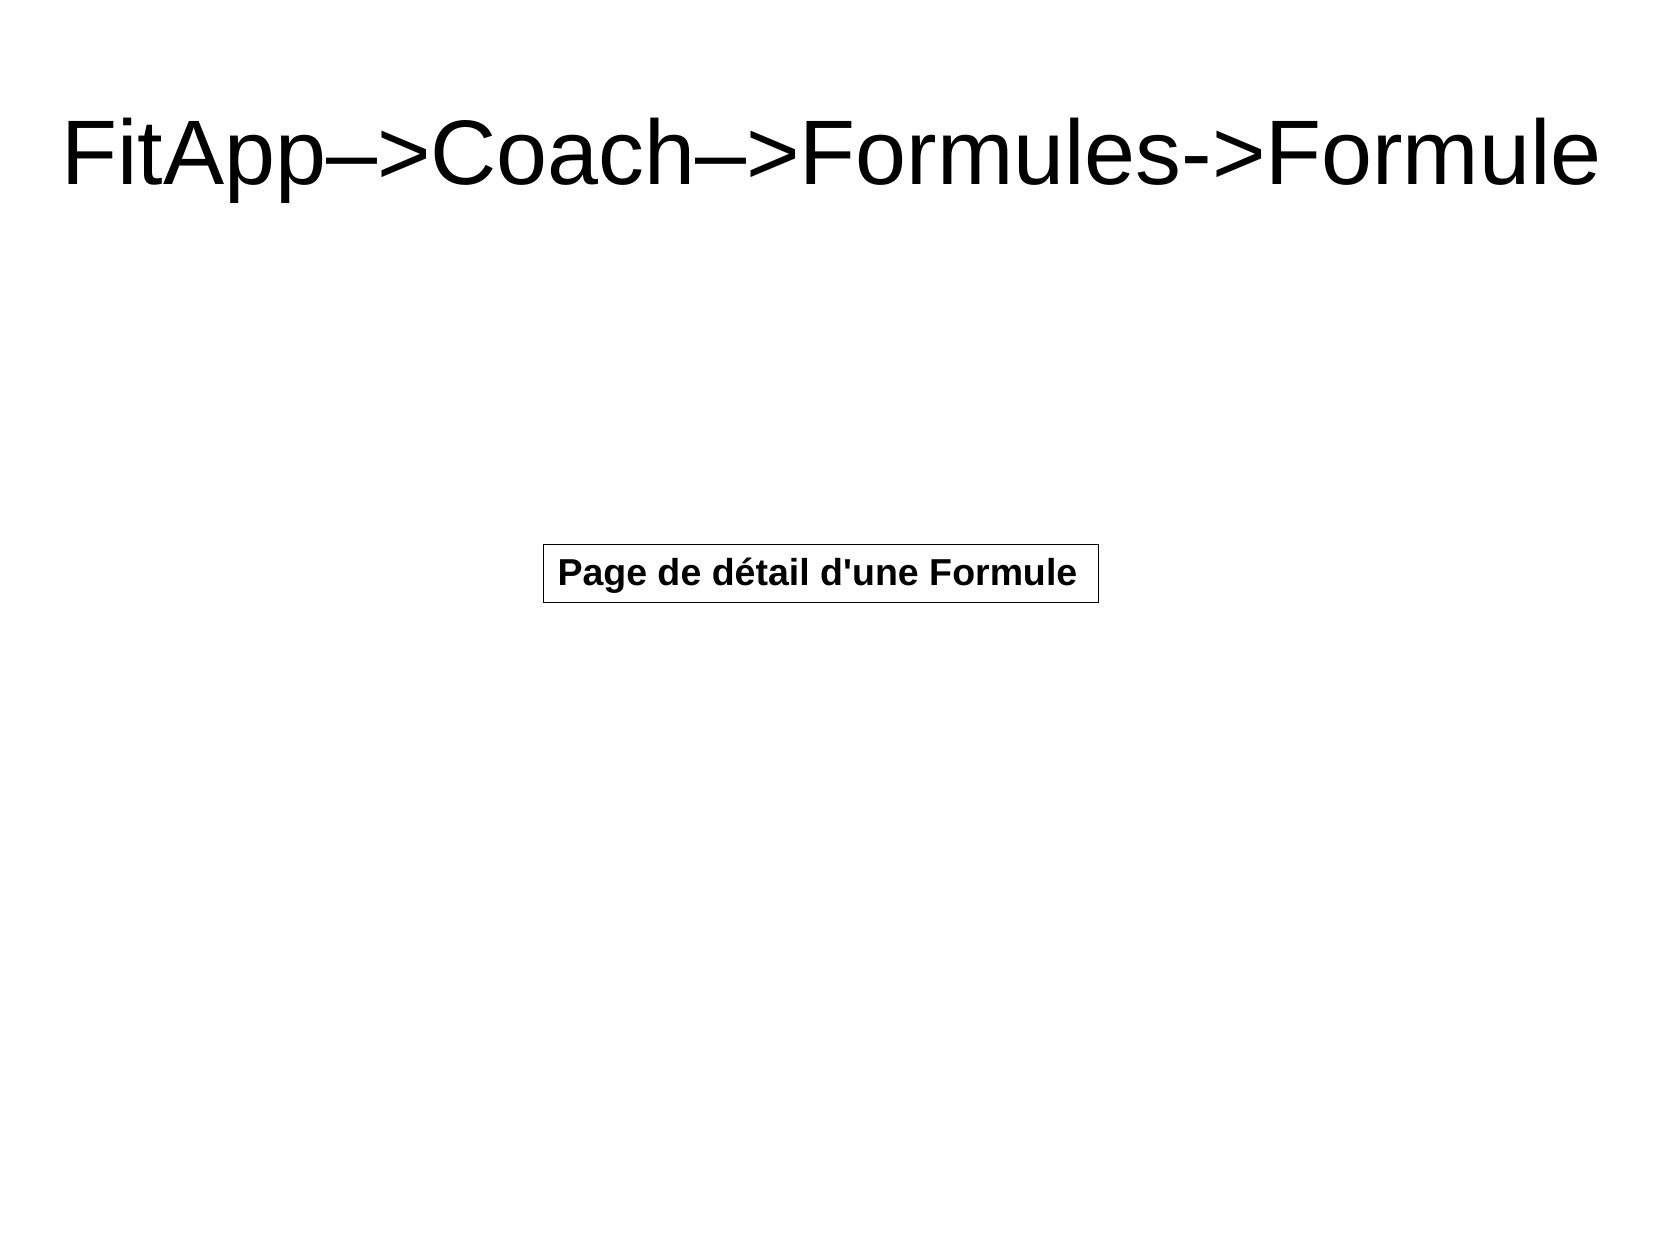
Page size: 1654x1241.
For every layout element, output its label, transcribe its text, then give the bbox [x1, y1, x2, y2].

title FitApp–>Coach–>Formules->Formule [35, 49, 1630, 257]
text_box Page de détail d'une Formule [543, 544, 1099, 603]
